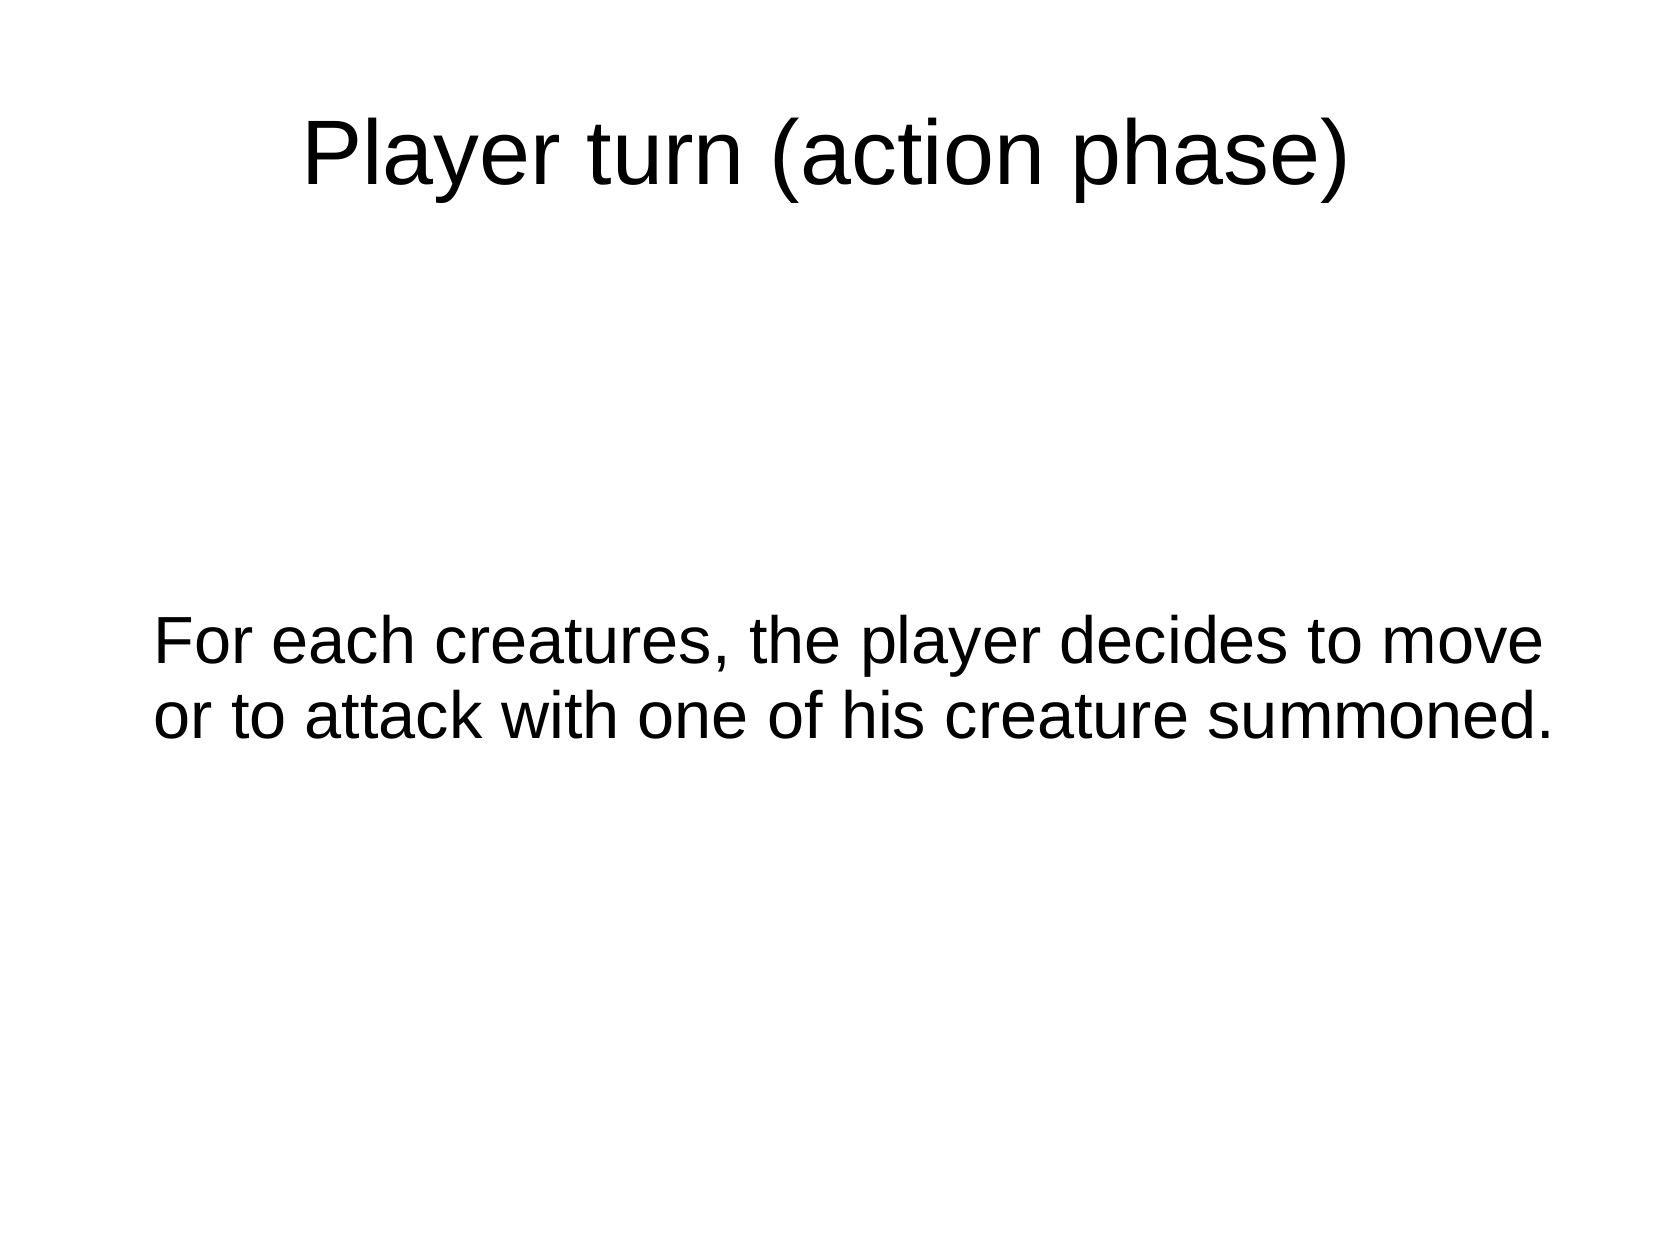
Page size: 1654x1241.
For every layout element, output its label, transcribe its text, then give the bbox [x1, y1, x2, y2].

list For each creatures, the player decides to move or to attack with one of his creature summoned. [82, 290, 1571, 1109]
title Player turn (action phase) [82, 49, 1571, 257]
